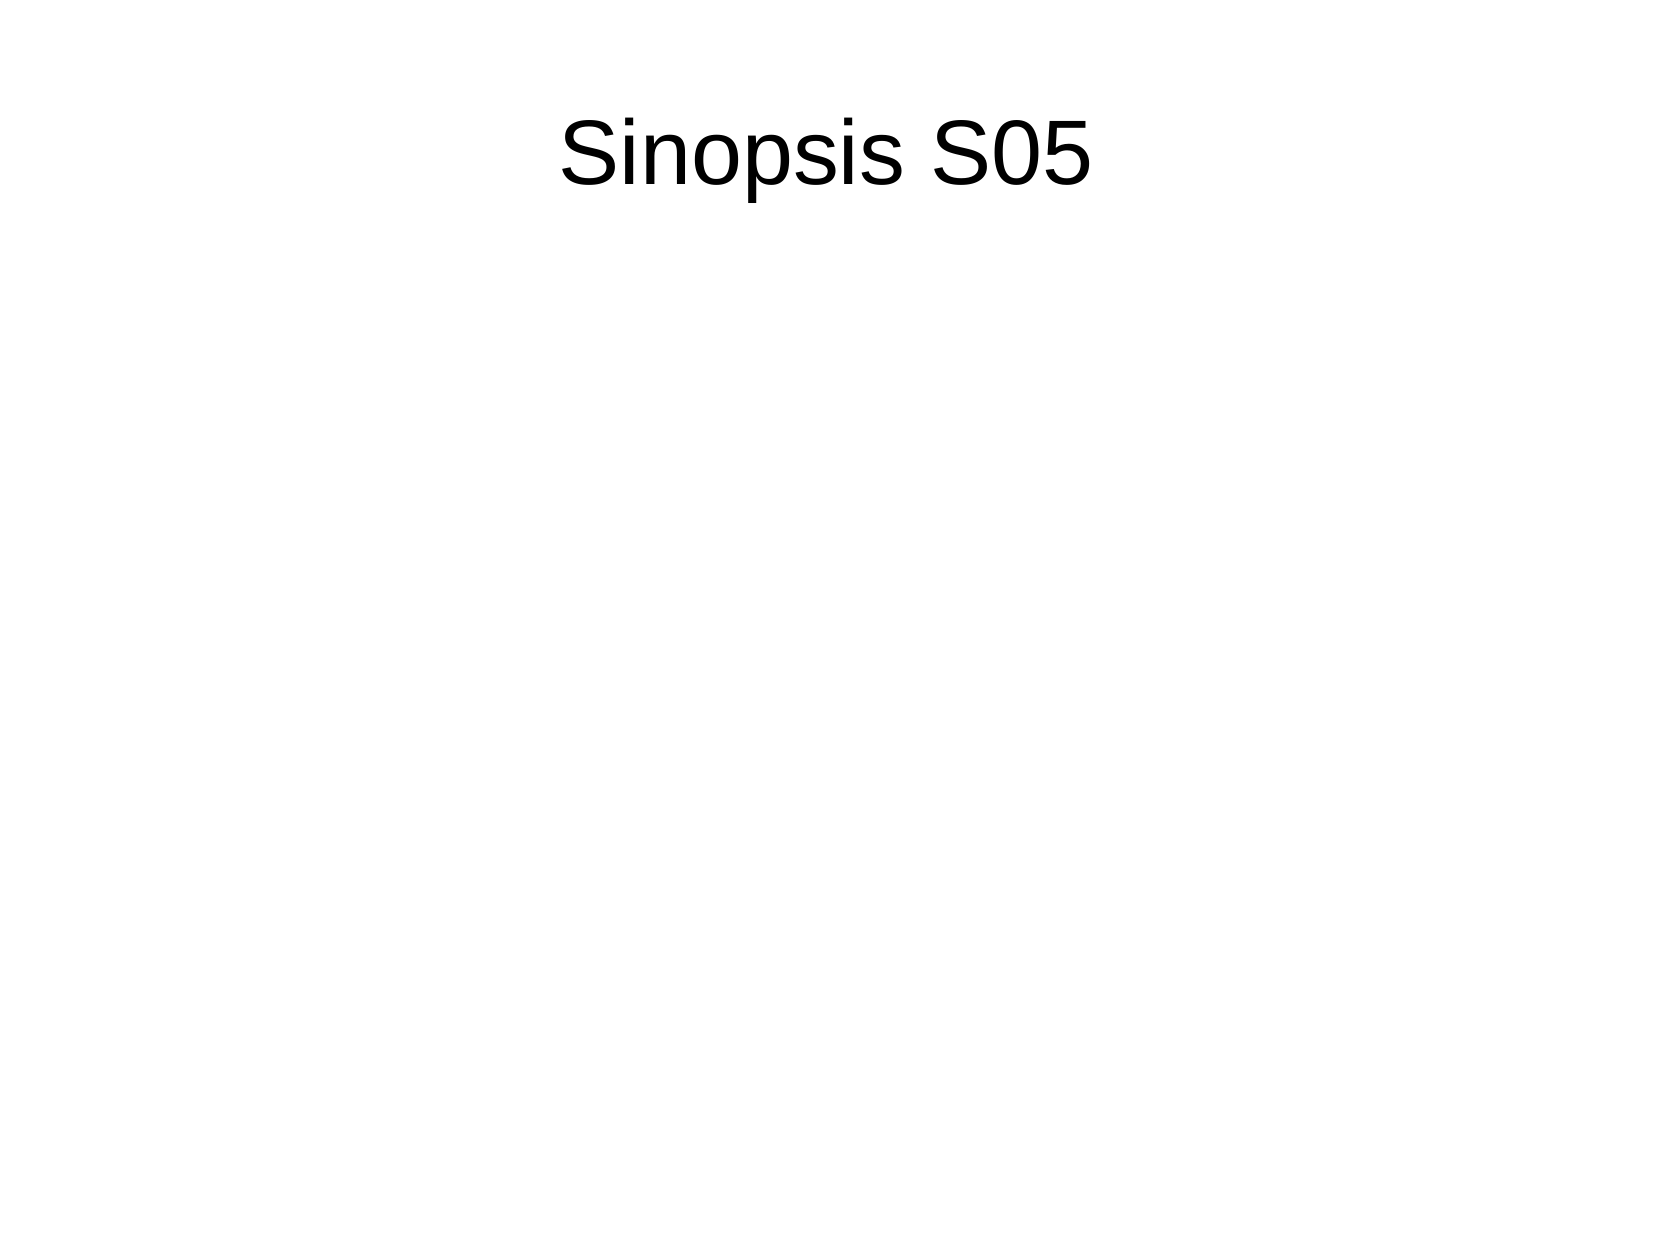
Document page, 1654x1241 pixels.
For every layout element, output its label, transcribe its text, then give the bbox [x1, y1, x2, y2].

title Sinopsis S05 [82, 49, 1571, 257]
